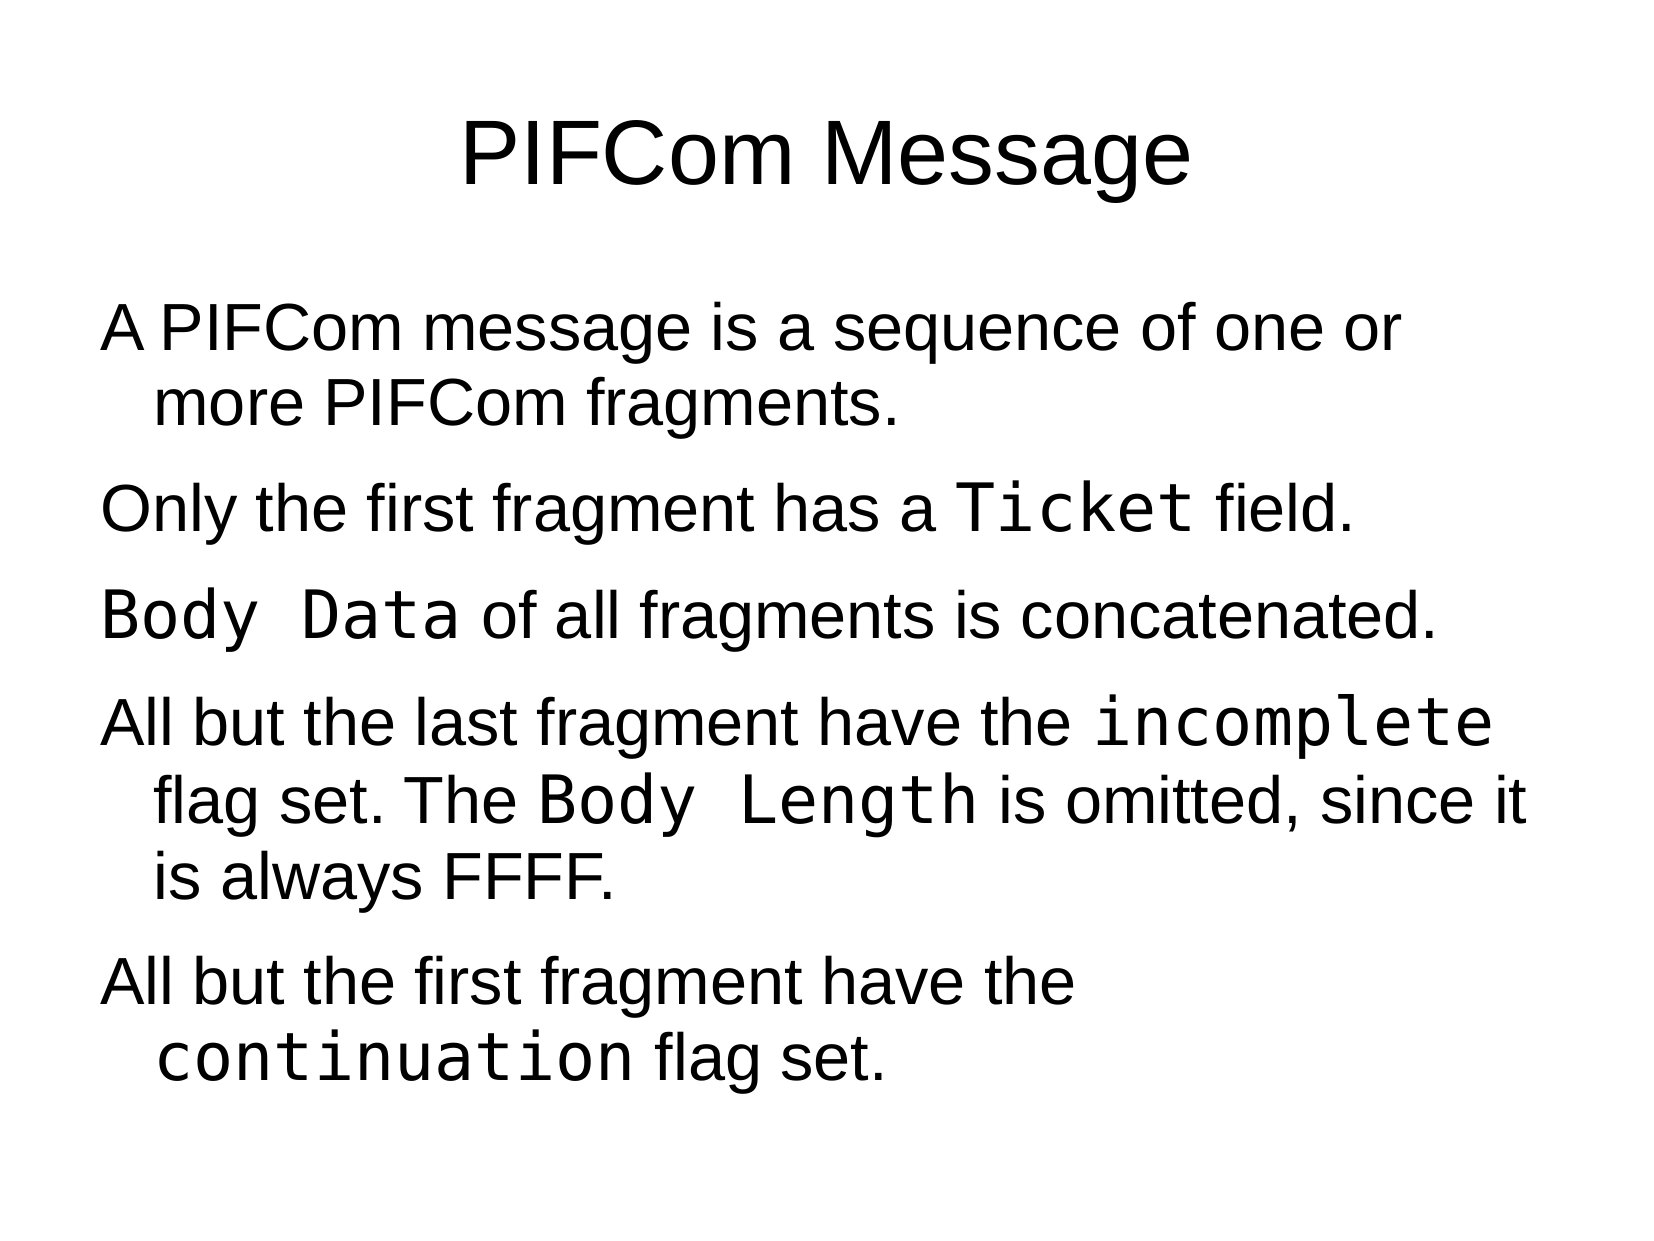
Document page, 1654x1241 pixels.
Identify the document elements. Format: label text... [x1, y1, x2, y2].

title PIFCom Message [82, 49, 1571, 257]
list A PIFCom message is a sequence of one or more PIFCom fragments. Only the first fragment has a Ticket field. Body Data of all fragments is concatenated. All but the last fragment have the incomplete flag set. The Body Length is omitted, since it is always FFFF. All but the first fragment have the continuation flag set. [82, 290, 1571, 1097]
